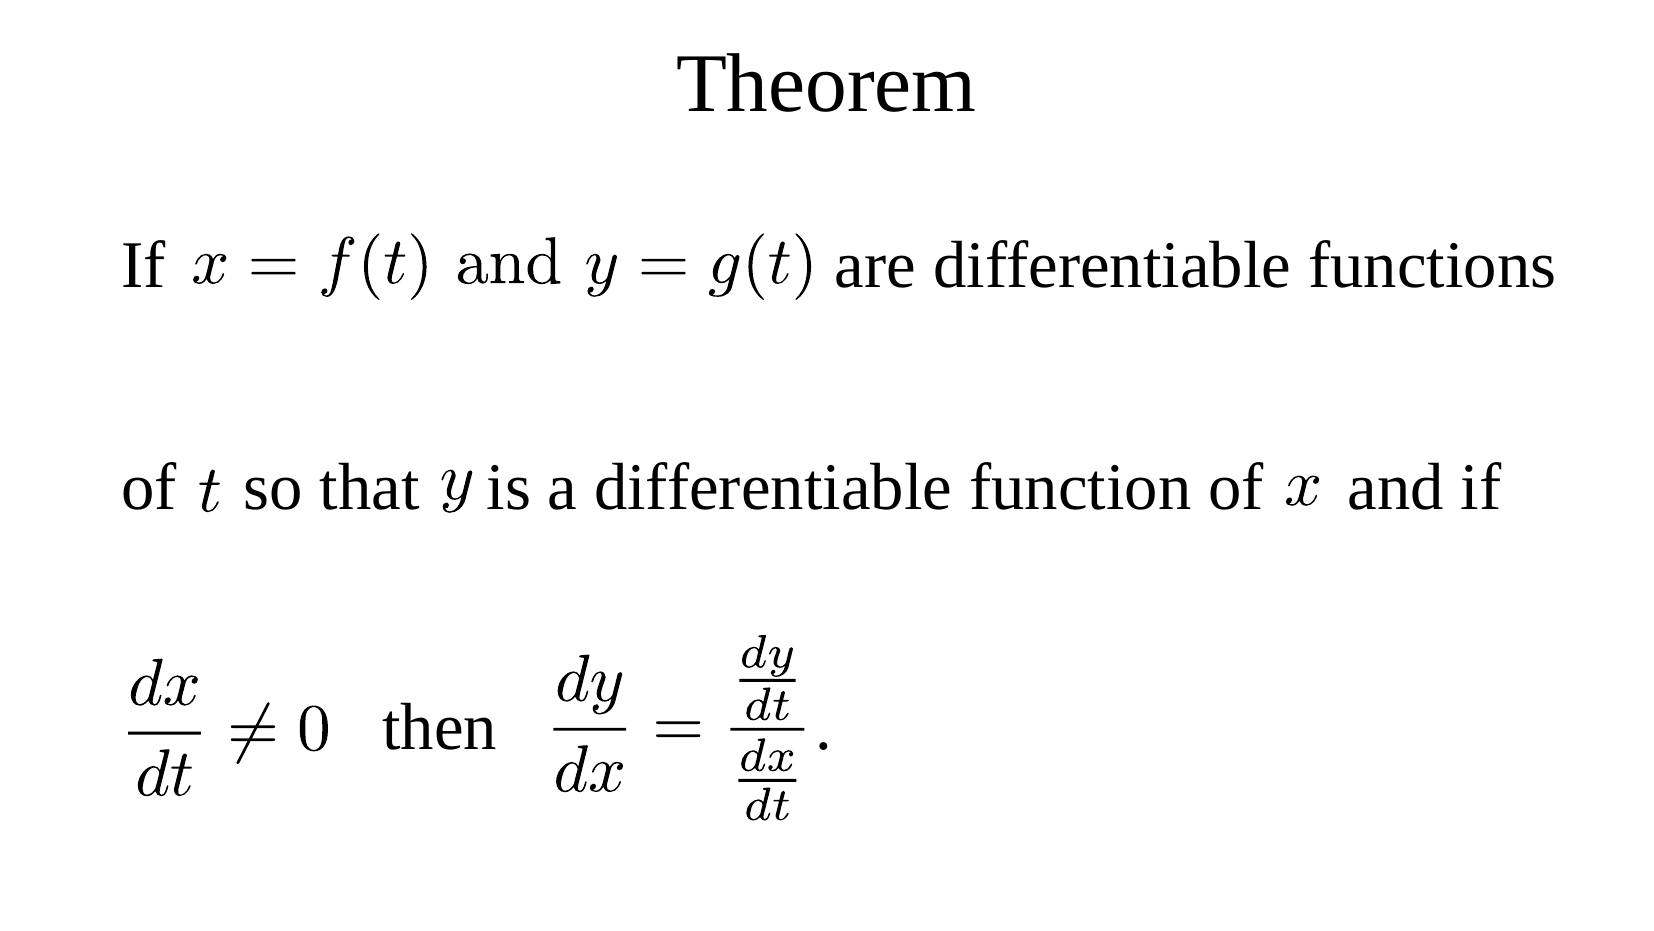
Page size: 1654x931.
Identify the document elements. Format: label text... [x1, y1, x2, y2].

subtitle If are differentiable functions of so that is a differentiable function of and if then . [47, 153, 1607, 875]
text_box [199, 469, 220, 513]
text_box [128, 658, 328, 797]
text_box [193, 233, 812, 300]
text_box [441, 469, 473, 513]
title Theorem [82, 32, 1571, 135]
text_box [1285, 475, 1320, 506]
text_box [553, 634, 805, 821]
